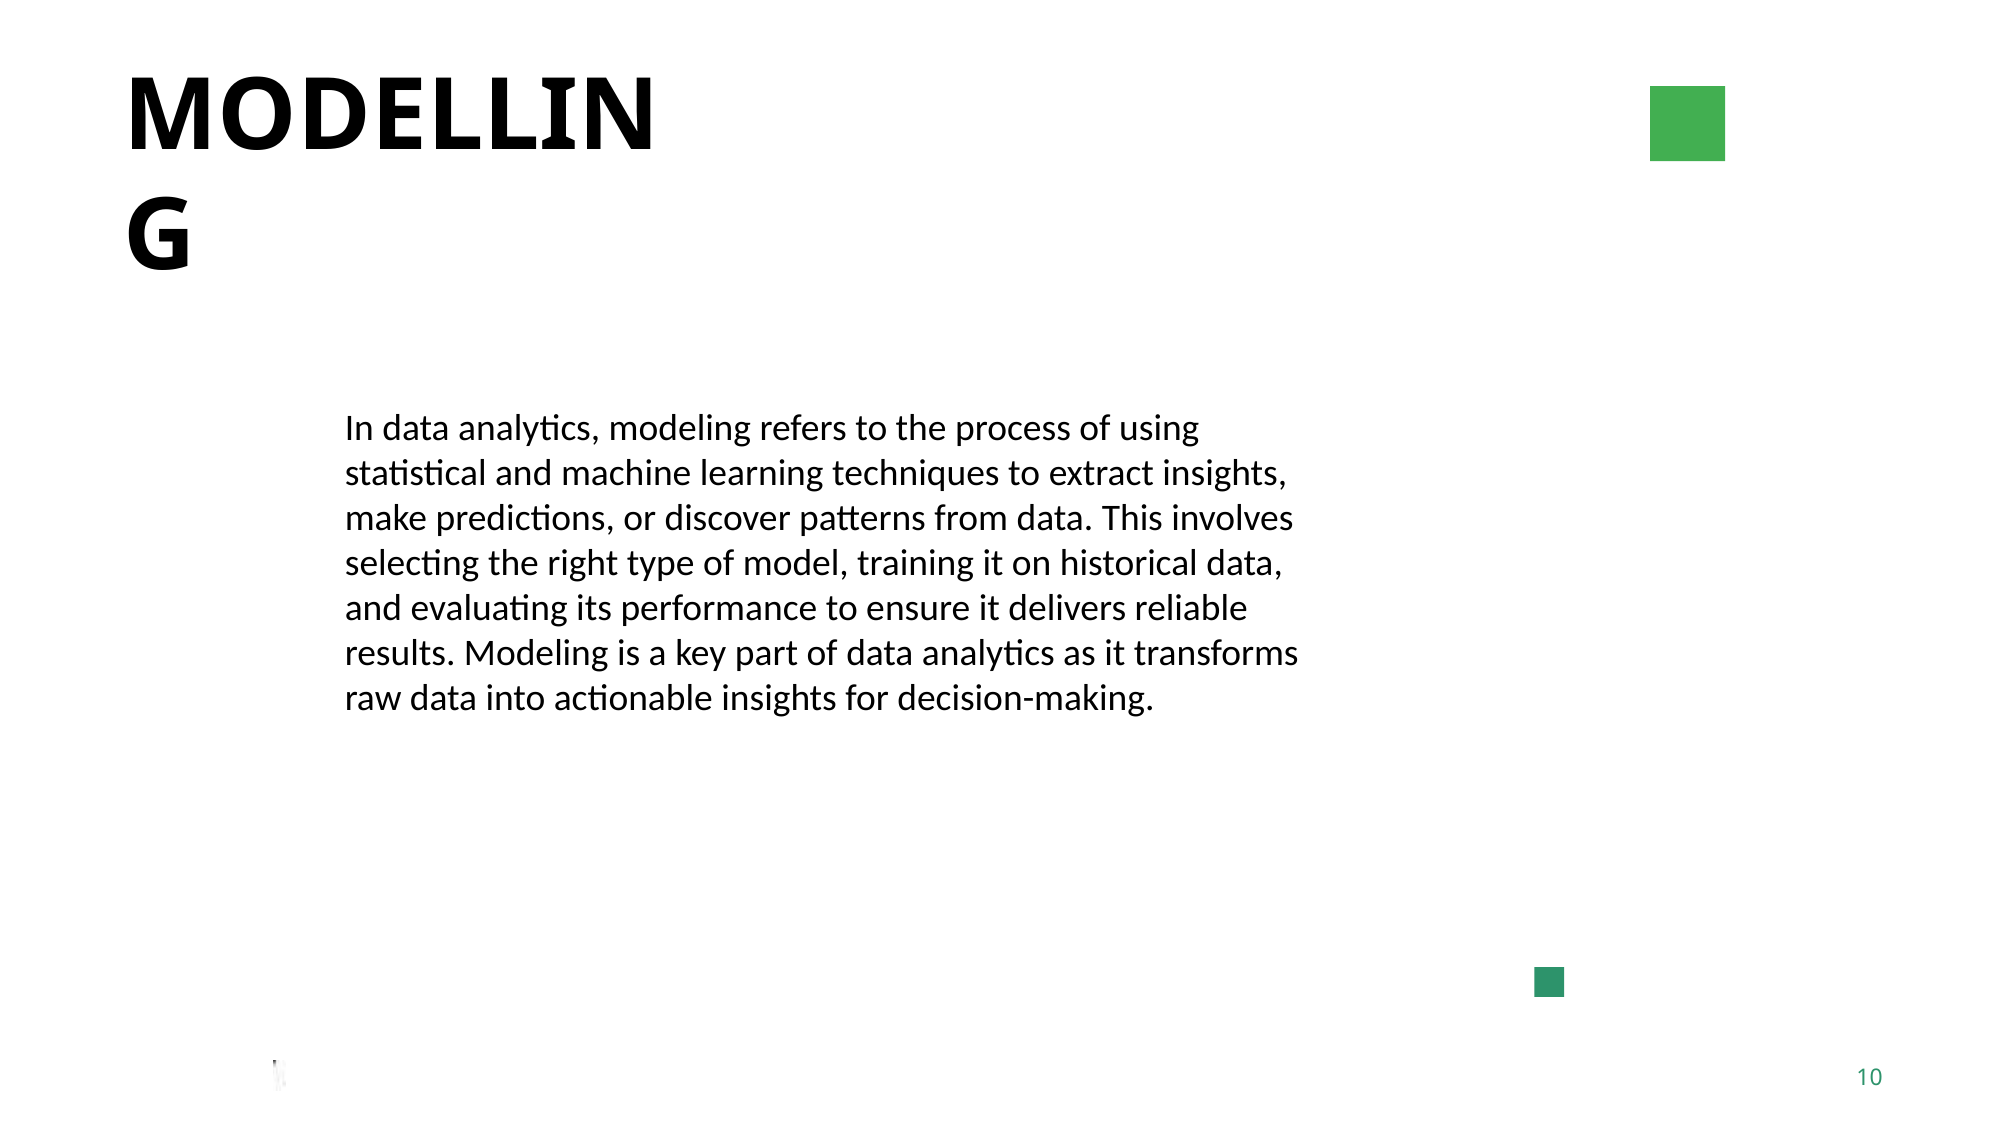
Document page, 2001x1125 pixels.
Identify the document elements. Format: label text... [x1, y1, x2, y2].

text_box 10 [1849, 1061, 1888, 1094]
text_box [1650, 86, 1726, 162]
picture [273, 1060, 286, 1091]
text_box [1534, 967, 1565, 997]
text_box MODELLING [121, 47, 664, 173]
text_box In data analytics, modeling refers to the process of using statistical and machine learning techniques to extract insights, make predictions, or discover patterns from data. This involves selecting the right type of model, training it on historical data, and evaluating its performance to ensure it delivers reliable results. Modeling is a key part of data analytics as it transforms raw data into actionable insights for decision-making. [329, 395, 1331, 730]
